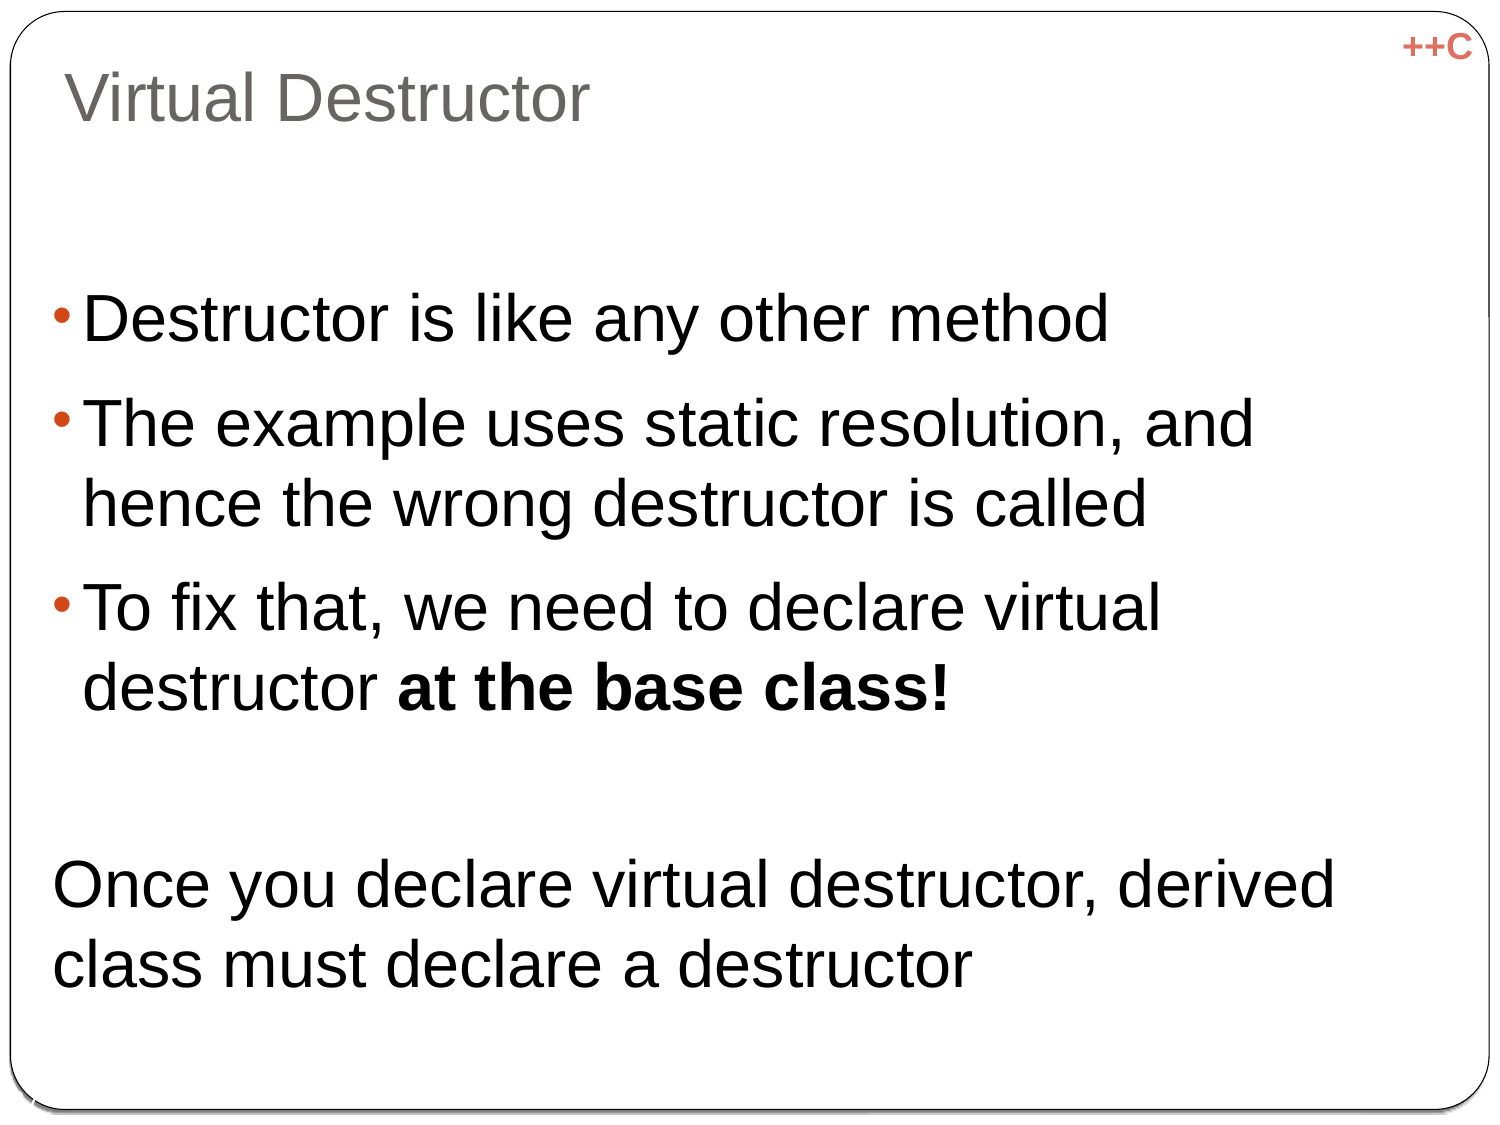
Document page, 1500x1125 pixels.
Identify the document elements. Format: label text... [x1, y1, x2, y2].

title Virtual Destructor [50, 45, 1450, 150]
list Destructor is like any other method The example uses static resolution, and hence the wrong destructor is called To fix that, we need to declare virtual destructor at the base class! Once you declare virtual destructor, derived class must declare a destructor [37, 162, 1463, 1088]
slide_number <number> [0, 1074, 50, 1125]
